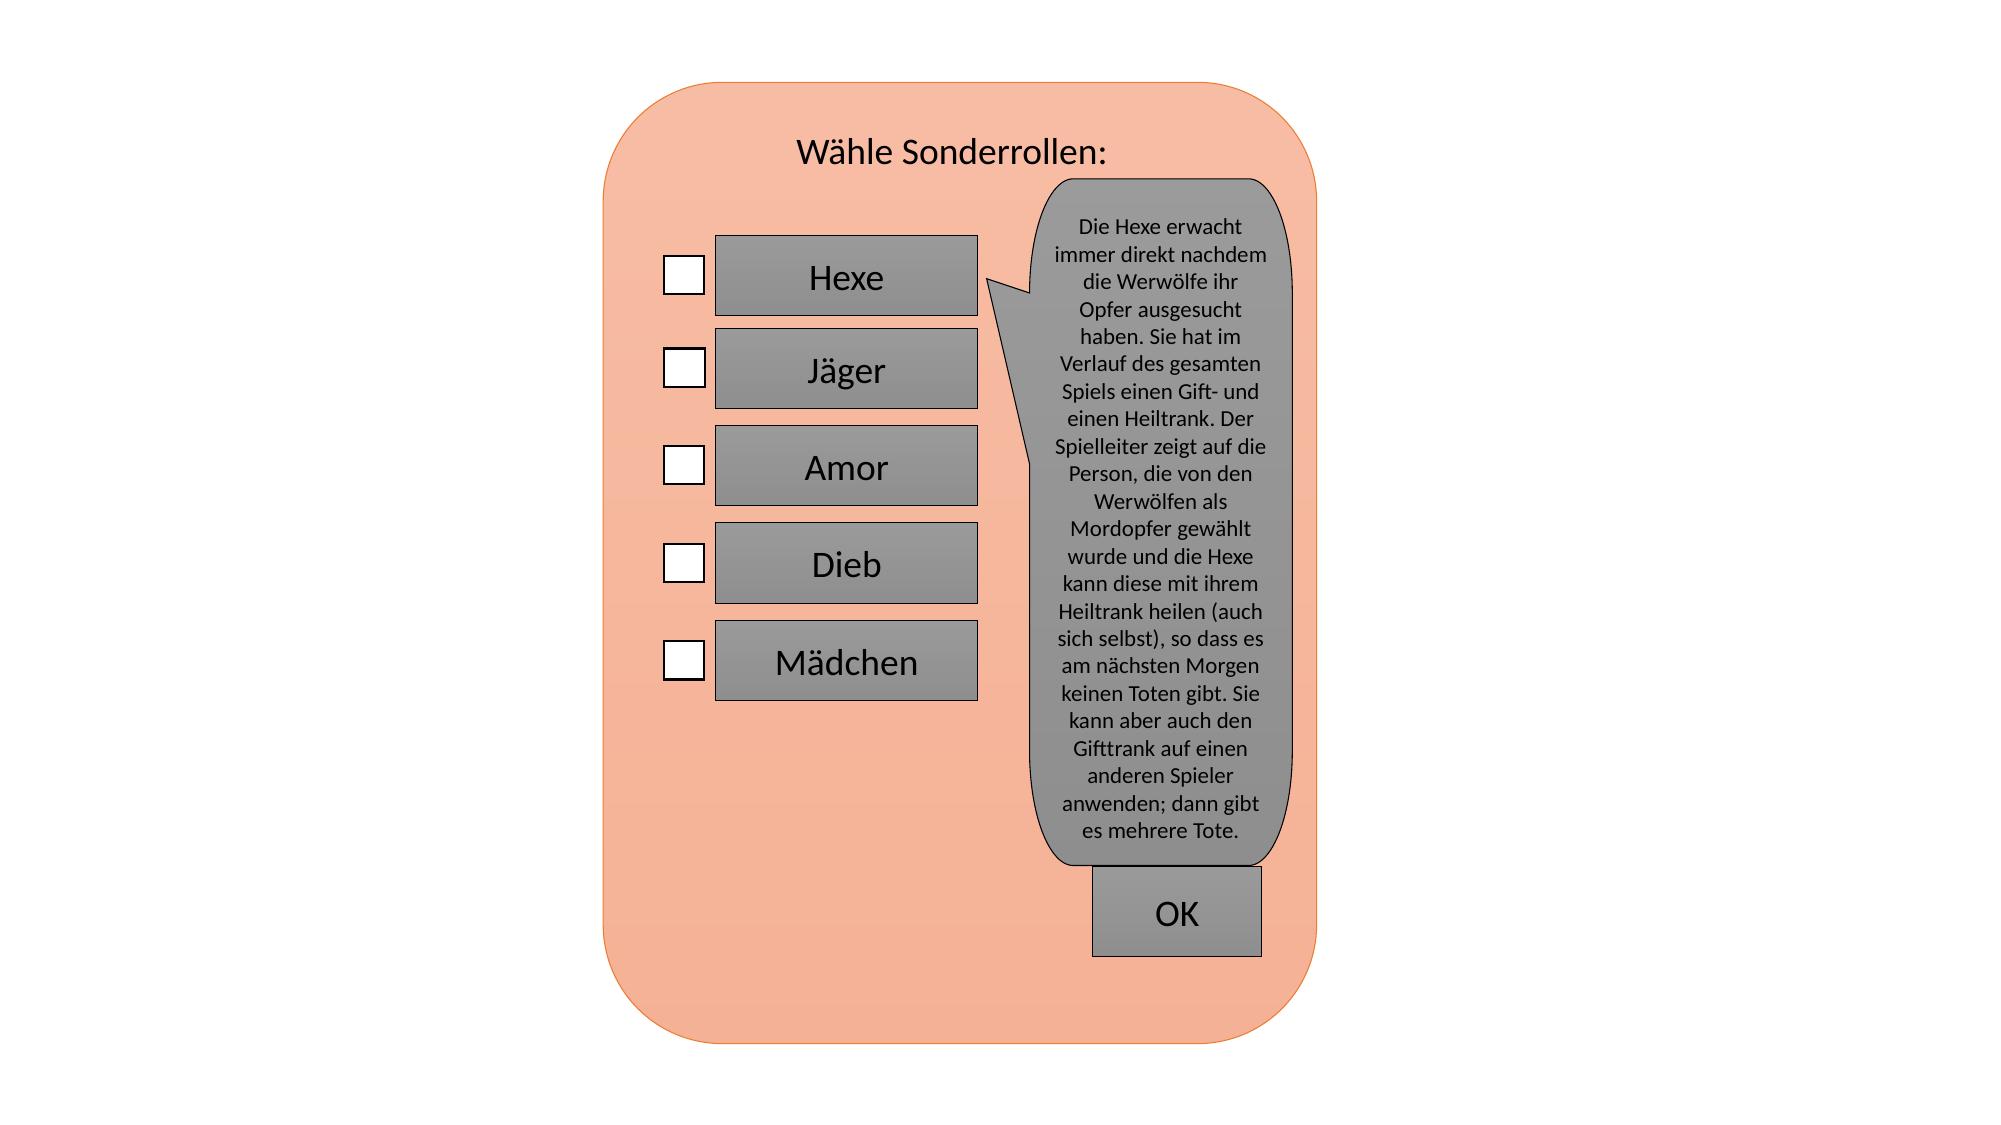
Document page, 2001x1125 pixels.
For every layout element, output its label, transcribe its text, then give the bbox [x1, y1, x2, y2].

text_box Mädchen [716, 620, 978, 700]
text_box Hexe [716, 235, 978, 315]
text_box Wähle Sonderrollen: [781, 119, 1215, 180]
text_box Jäger [716, 328, 978, 408]
text_box OK [1093, 866, 1262, 957]
text_box [603, 82, 1317, 1044]
text_box Dieb [716, 523, 978, 603]
text_box Amor [716, 425, 978, 506]
text_box Die Hexe erwacht immer direkt nachdem die Werwölfe ihr Opfer ausgesucht haben. Sie hat im Verlauf des gesamten Spiels einen Gift- und einen Heiltrank. Der Spielleiter zeigt auf die Person, die von den Werwölfen als Mordopfer gewählt wurde und die Hexe kann diese mit ihrem Heiltrank heilen (auch sich selbst), so dass es am nächsten Morgen keinen Toten gibt. Sie kann aber auch den Gifttrank auf einen anderen Spieler anwenden; dann gibt es mehrere Tote. [986, 178, 1293, 866]
